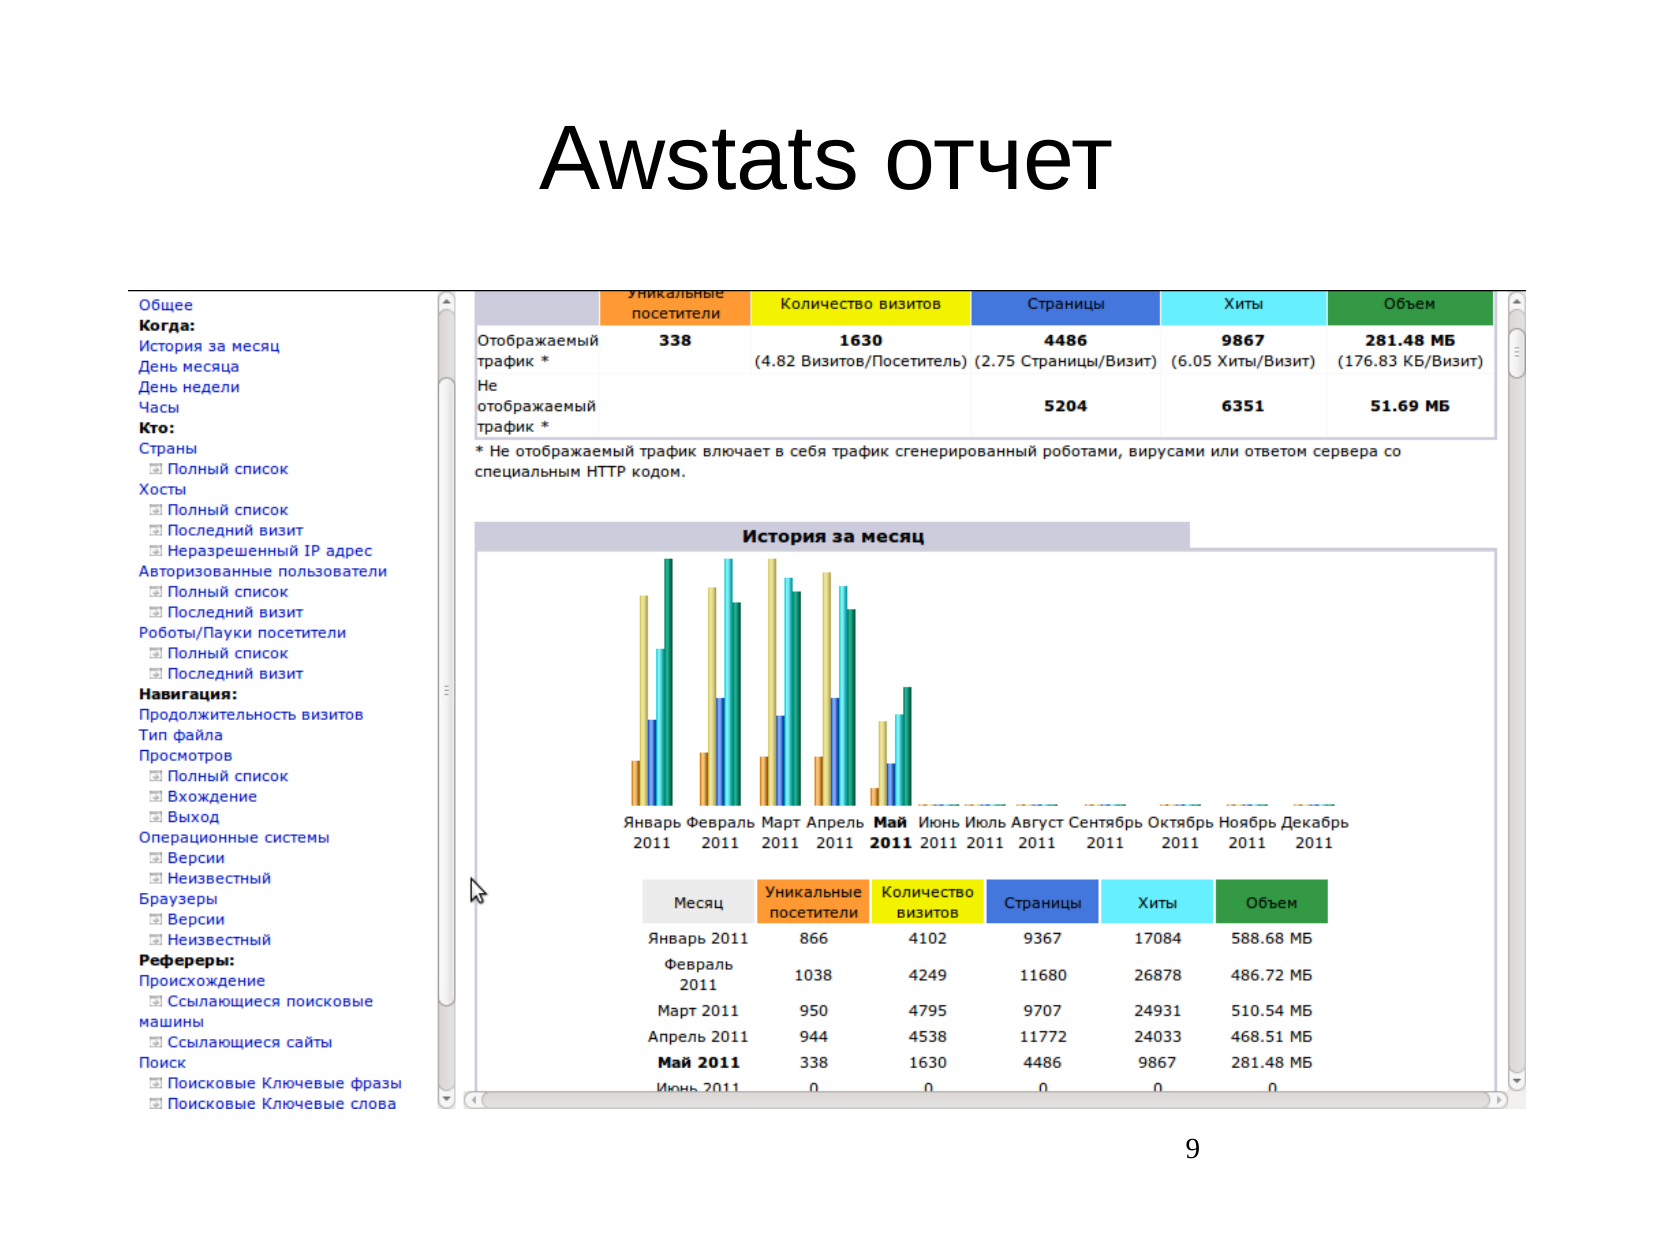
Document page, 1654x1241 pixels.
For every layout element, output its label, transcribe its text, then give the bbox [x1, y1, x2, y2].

title Awstats отчет [82, 49, 1571, 257]
text_box [1185, 1129, 1571, 1216]
picture [128, 290, 1526, 1109]
